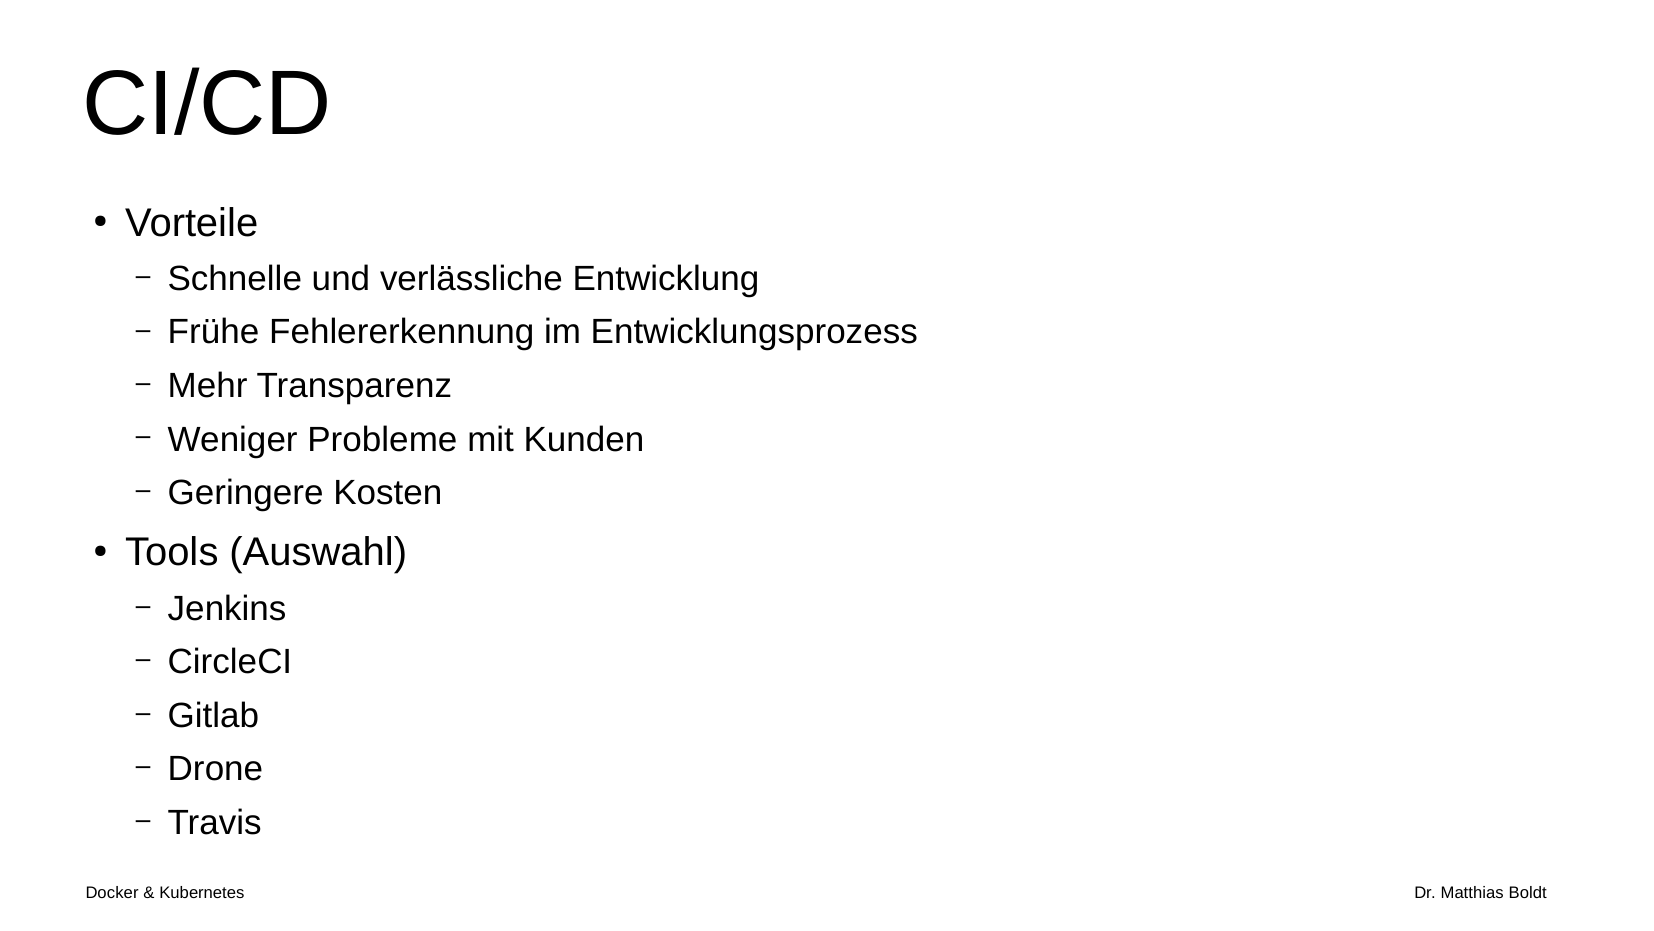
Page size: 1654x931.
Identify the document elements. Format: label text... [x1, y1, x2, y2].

list Vorteile Schnelle und verlässliche Entwicklung Frühe Fehlererkennung im Entwicklungsprozess Mehr Transparenz Weniger Probleme mit Kunden Geringere Kosten Tools (Auswahl) Jenkins CircleCI Gitlab Drone Travis [82, 199, 1571, 845]
title CI/CD [82, 0, 1619, 206]
text_box Docker & Kubernetes Dr. Matthias Boldt [70, 875, 1563, 910]
